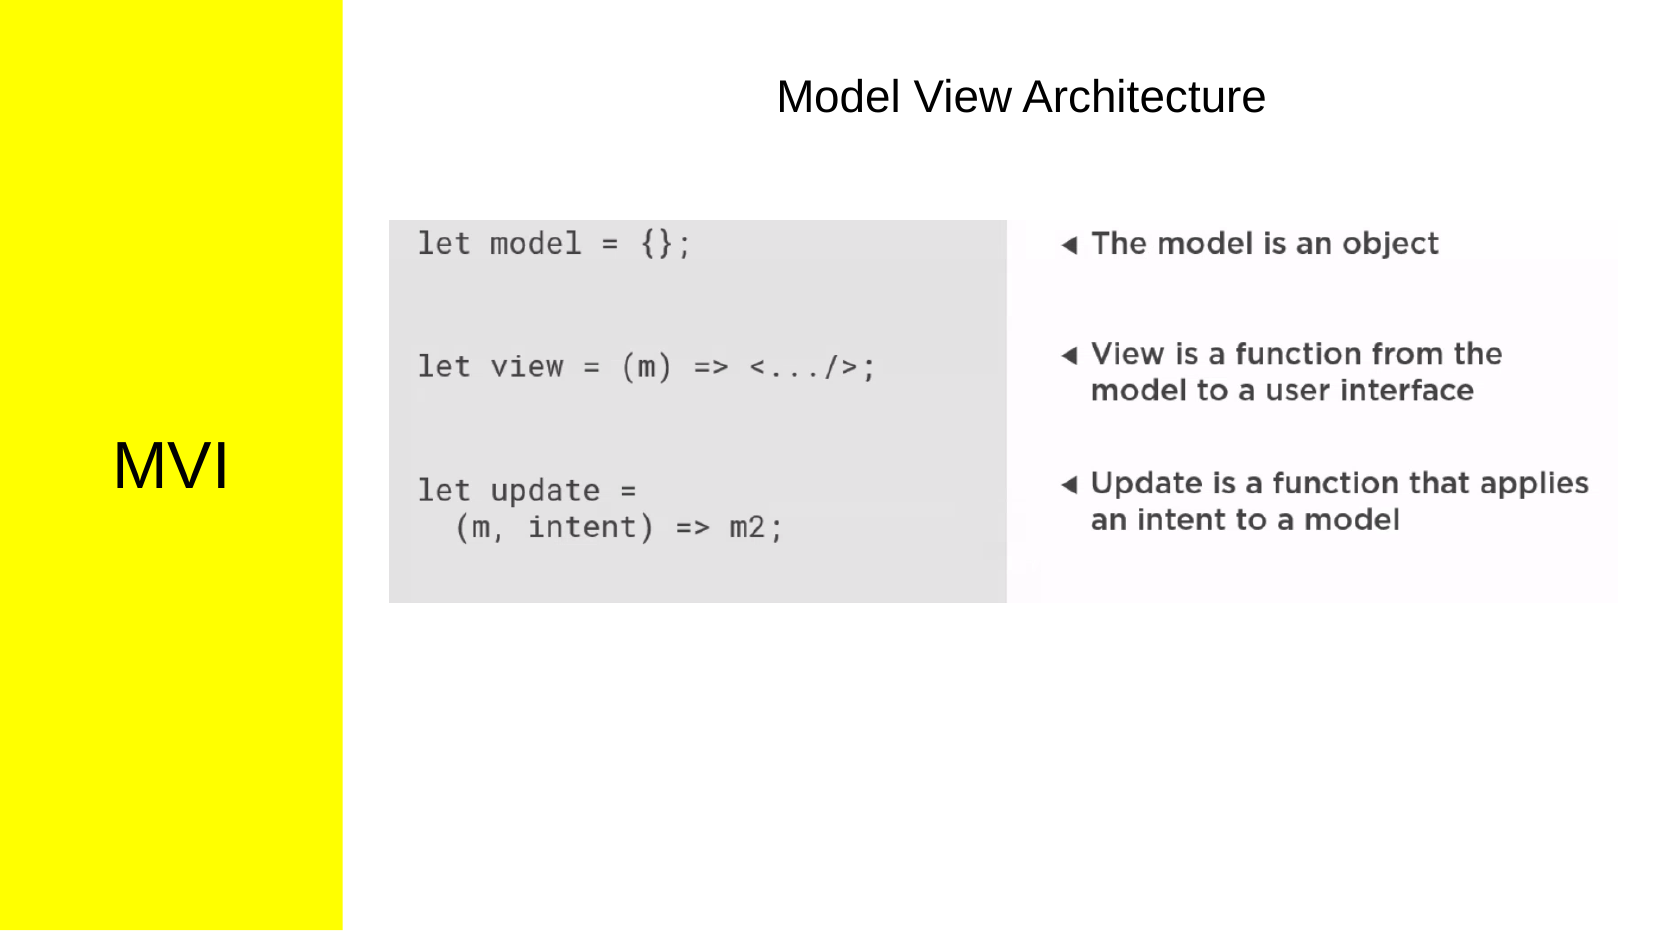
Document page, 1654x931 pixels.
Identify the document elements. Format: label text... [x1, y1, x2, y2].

picture [389, 220, 1618, 603]
list MVI [0, 0, 343, 931]
text_box Model View Architecture [448, 63, 1595, 130]
